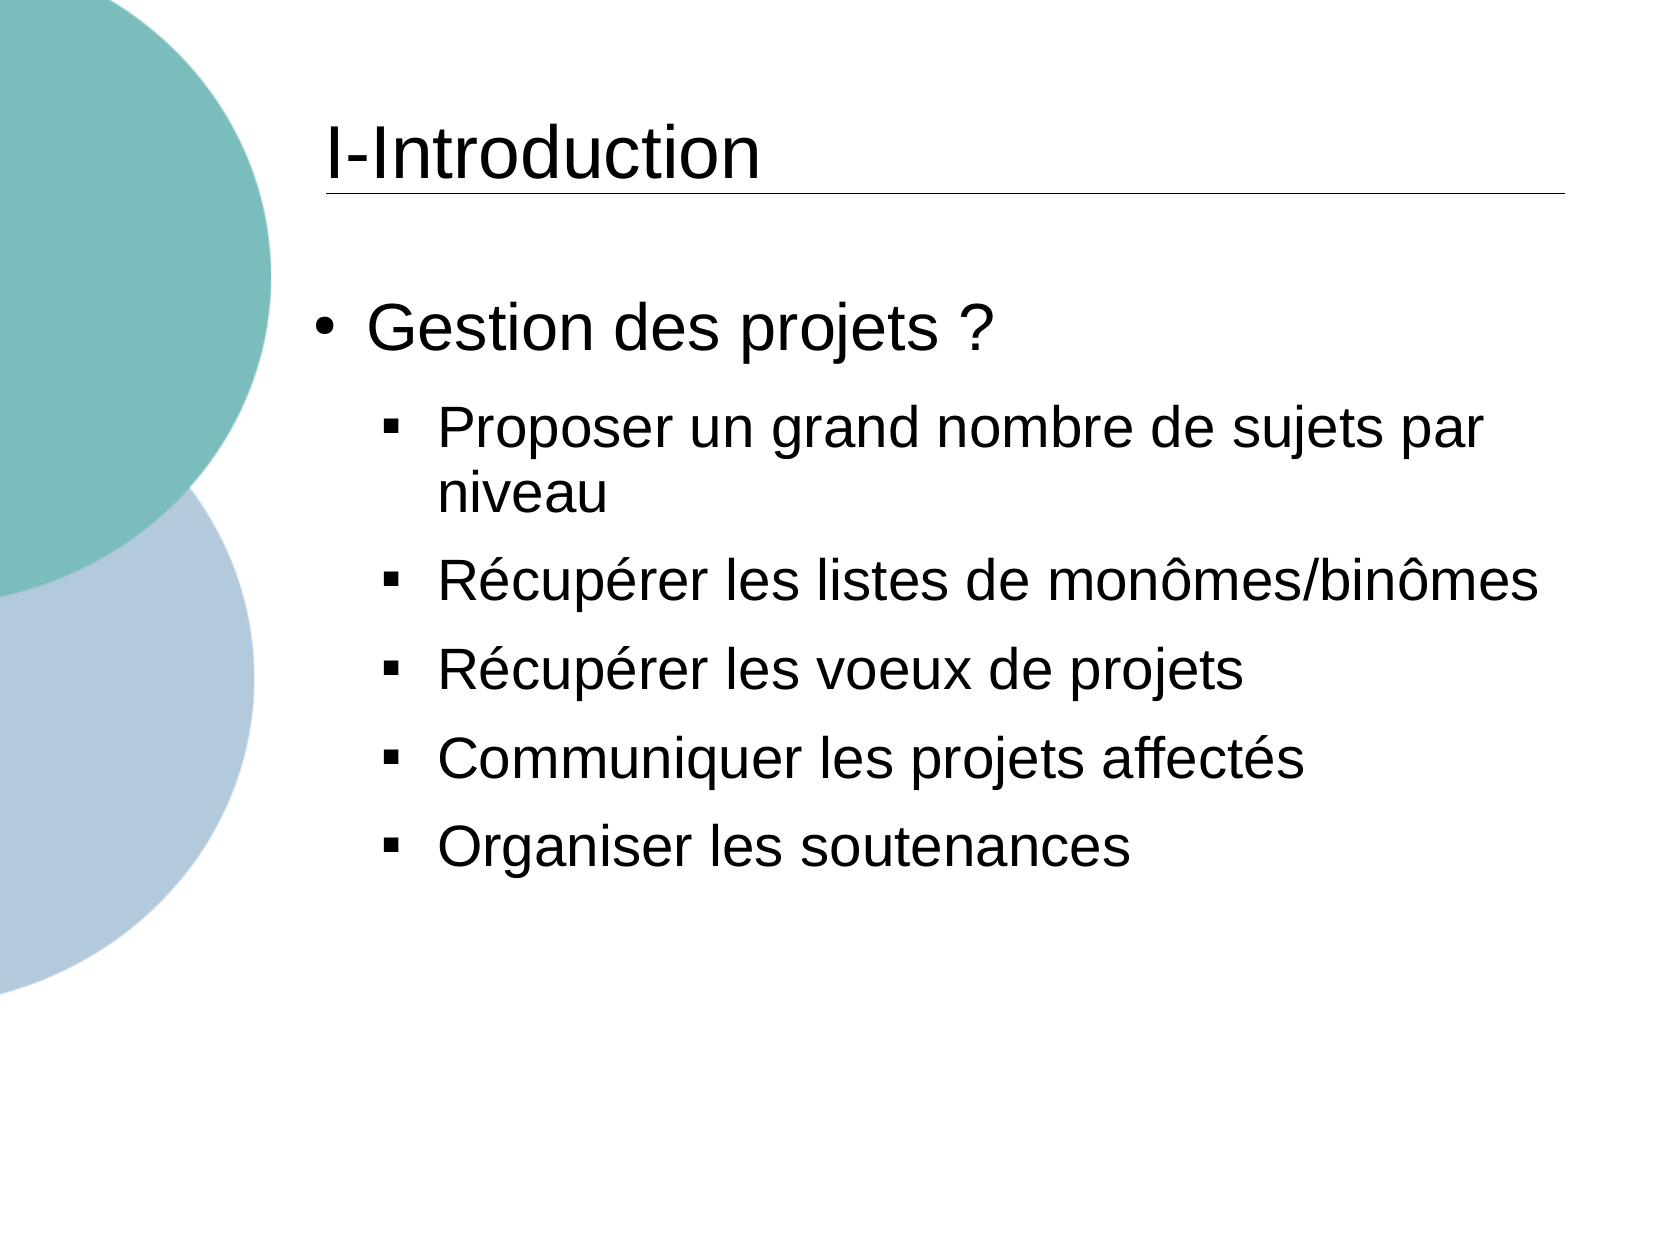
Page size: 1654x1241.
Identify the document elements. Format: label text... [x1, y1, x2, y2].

list Gestion des projets ? Proposer un grand nombre de sujets par niveau Récupérer les listes de monômes/binômes Récupérer les voeux de projets Communiquer les projets affectés Organiser les soutenances [295, 290, 1571, 1094]
picture [0, 0, 1654, 1241]
table_header [326, 194, 1565, 251]
title I-Introduction [324, 49, 1571, 257]
